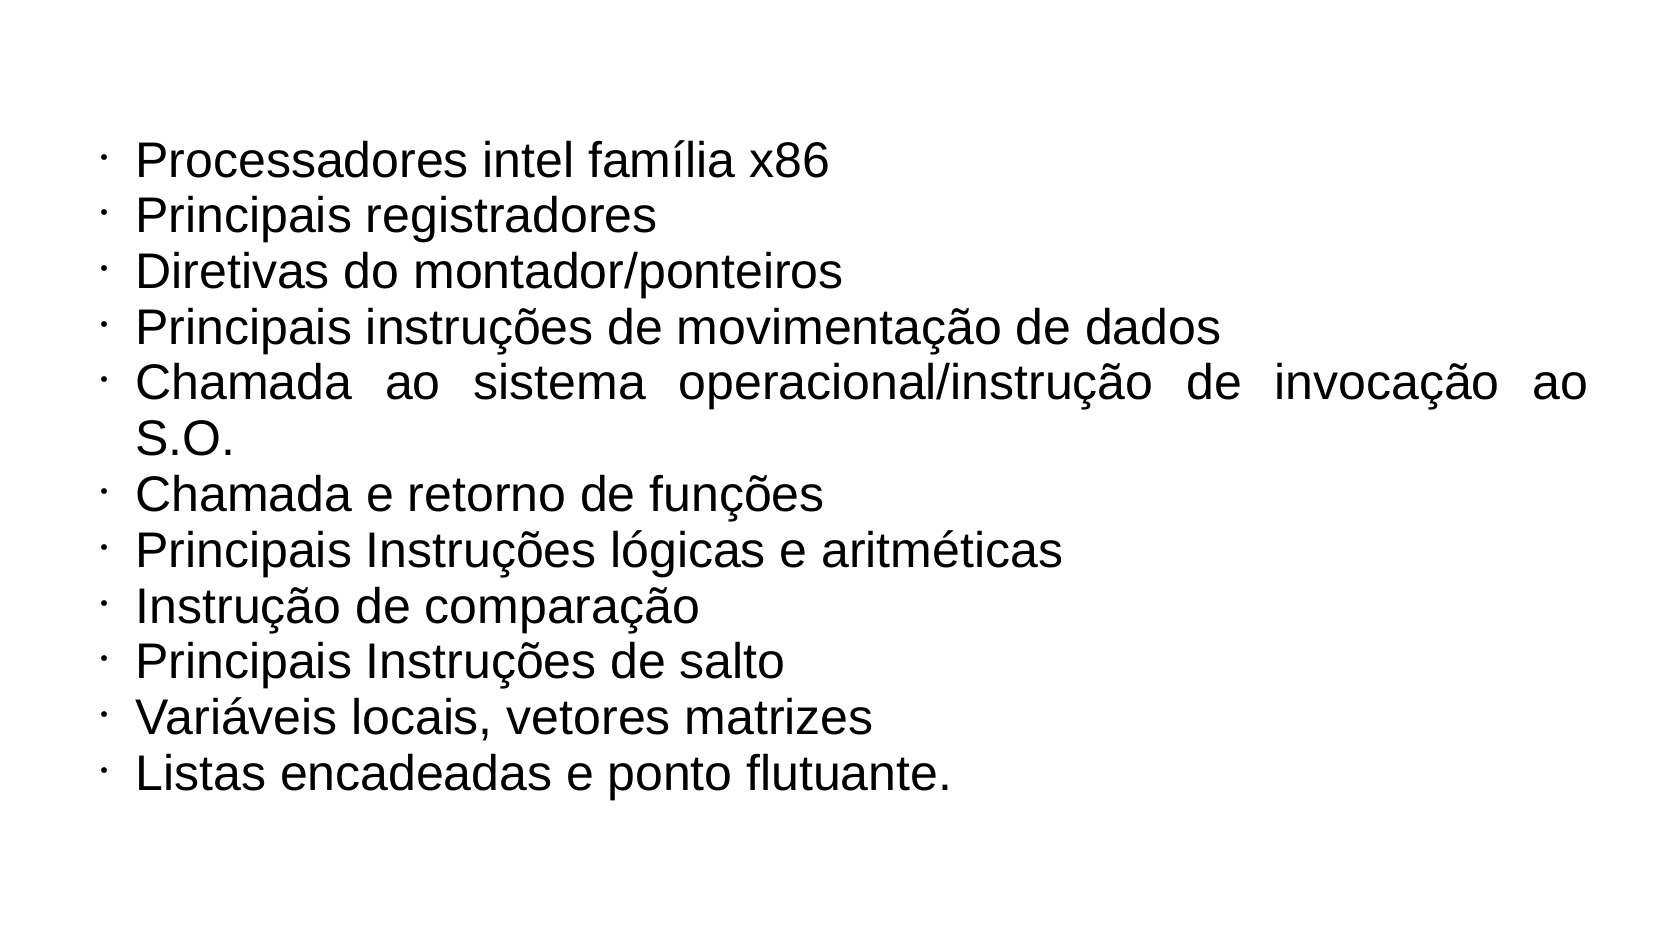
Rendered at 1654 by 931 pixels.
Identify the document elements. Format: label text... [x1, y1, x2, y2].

subtitle Processadores intel família x86 Principais registradores Diretivas do montador/ponteiros Principais instruções de movimentação de dados Chamada ao sistema operacional/instrução de invocação ao S.O. Chamada e retorno de funções Principais Instruções lógicas e aritméticas Instrução de comparação Principais Instruções de salto Variáveis locais, vetores matrizes Listas encadeadas e ponto flutuante. [100, 101, 1589, 831]
